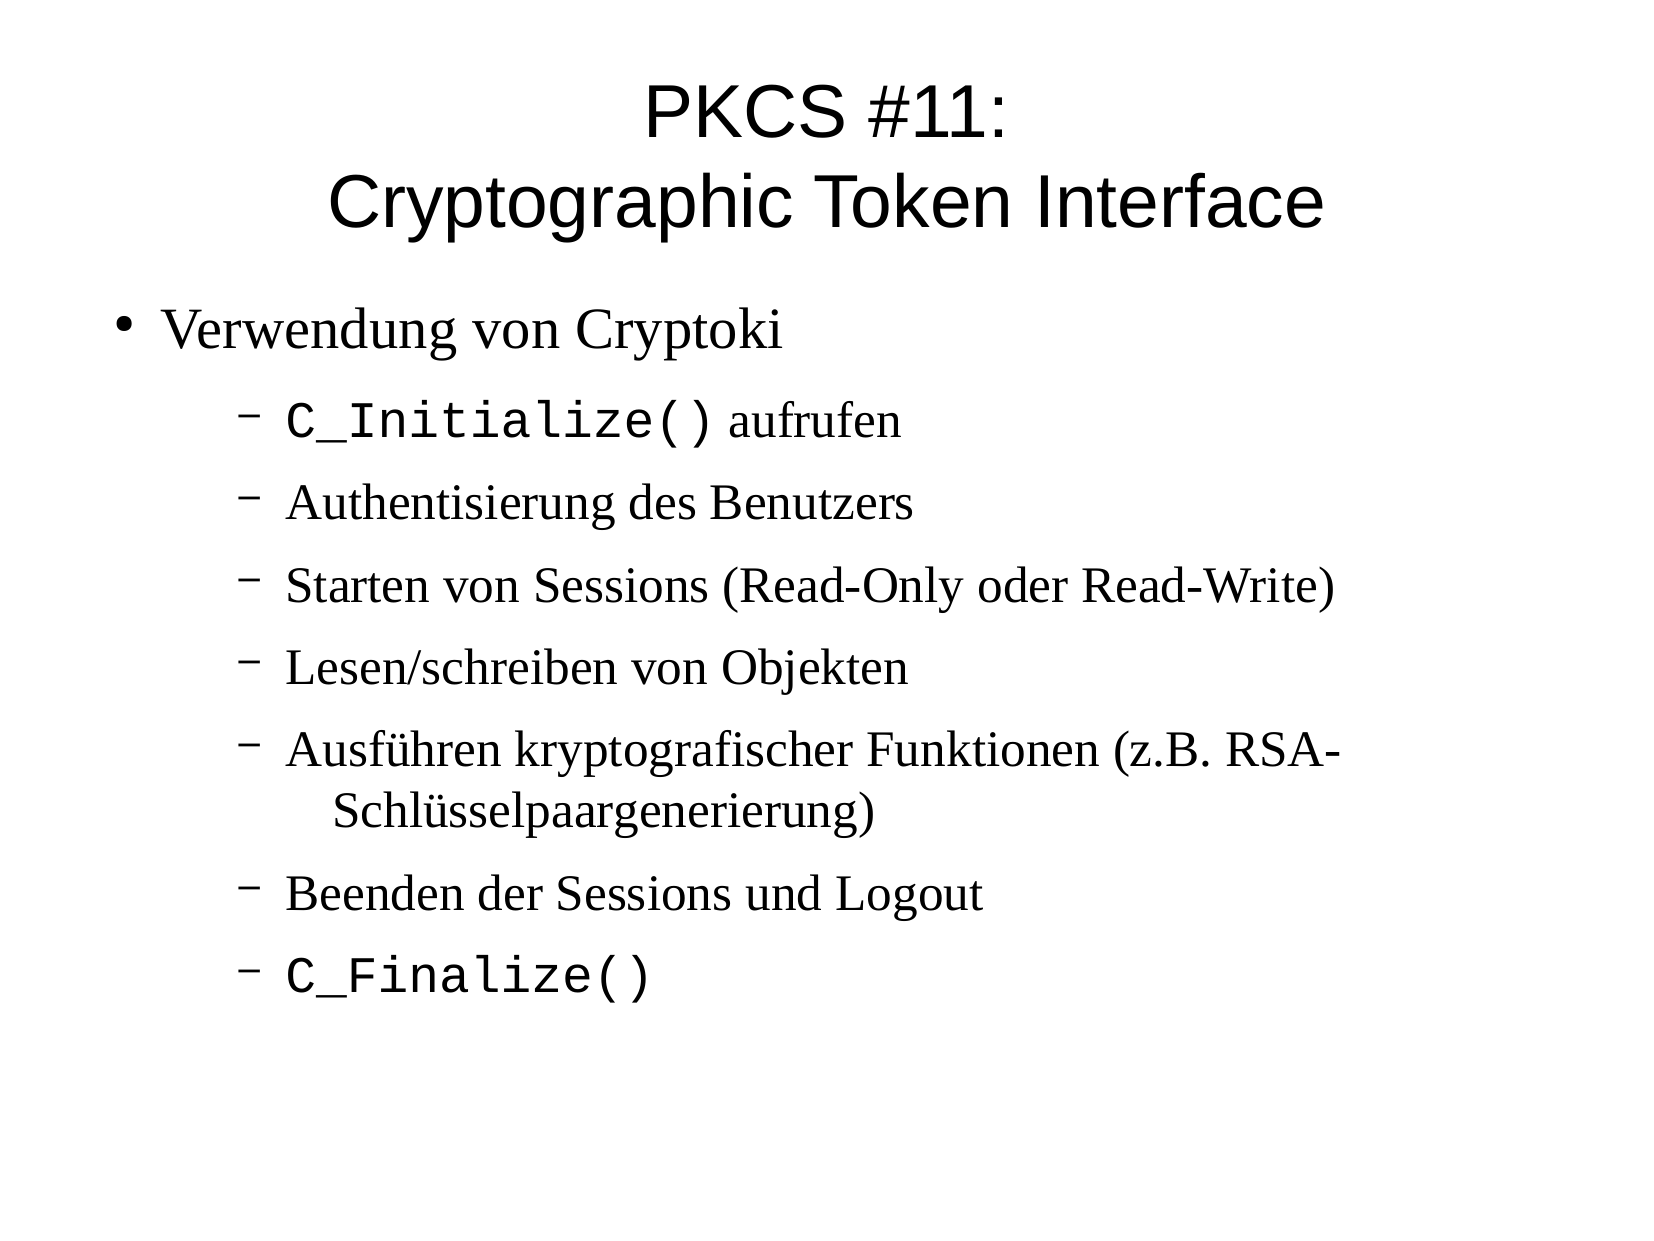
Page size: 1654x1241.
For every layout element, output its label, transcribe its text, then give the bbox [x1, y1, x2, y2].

title PKCS #11: Cryptographic Token Interface [82, 62, 1571, 243]
list Verwendung von Cryptoki C_Initialize() aufrufen Authentisierung des Benutzers Starten von Sessions (Read-Only oder Read-Write) Lesen/schreiben von Objekten Ausführen kryptografischer Funktionen (z.B. RSA-Schlüsselpaargenerierung) Beenden der Sessions und Logout C_Finalize() [82, 290, 1571, 1010]
